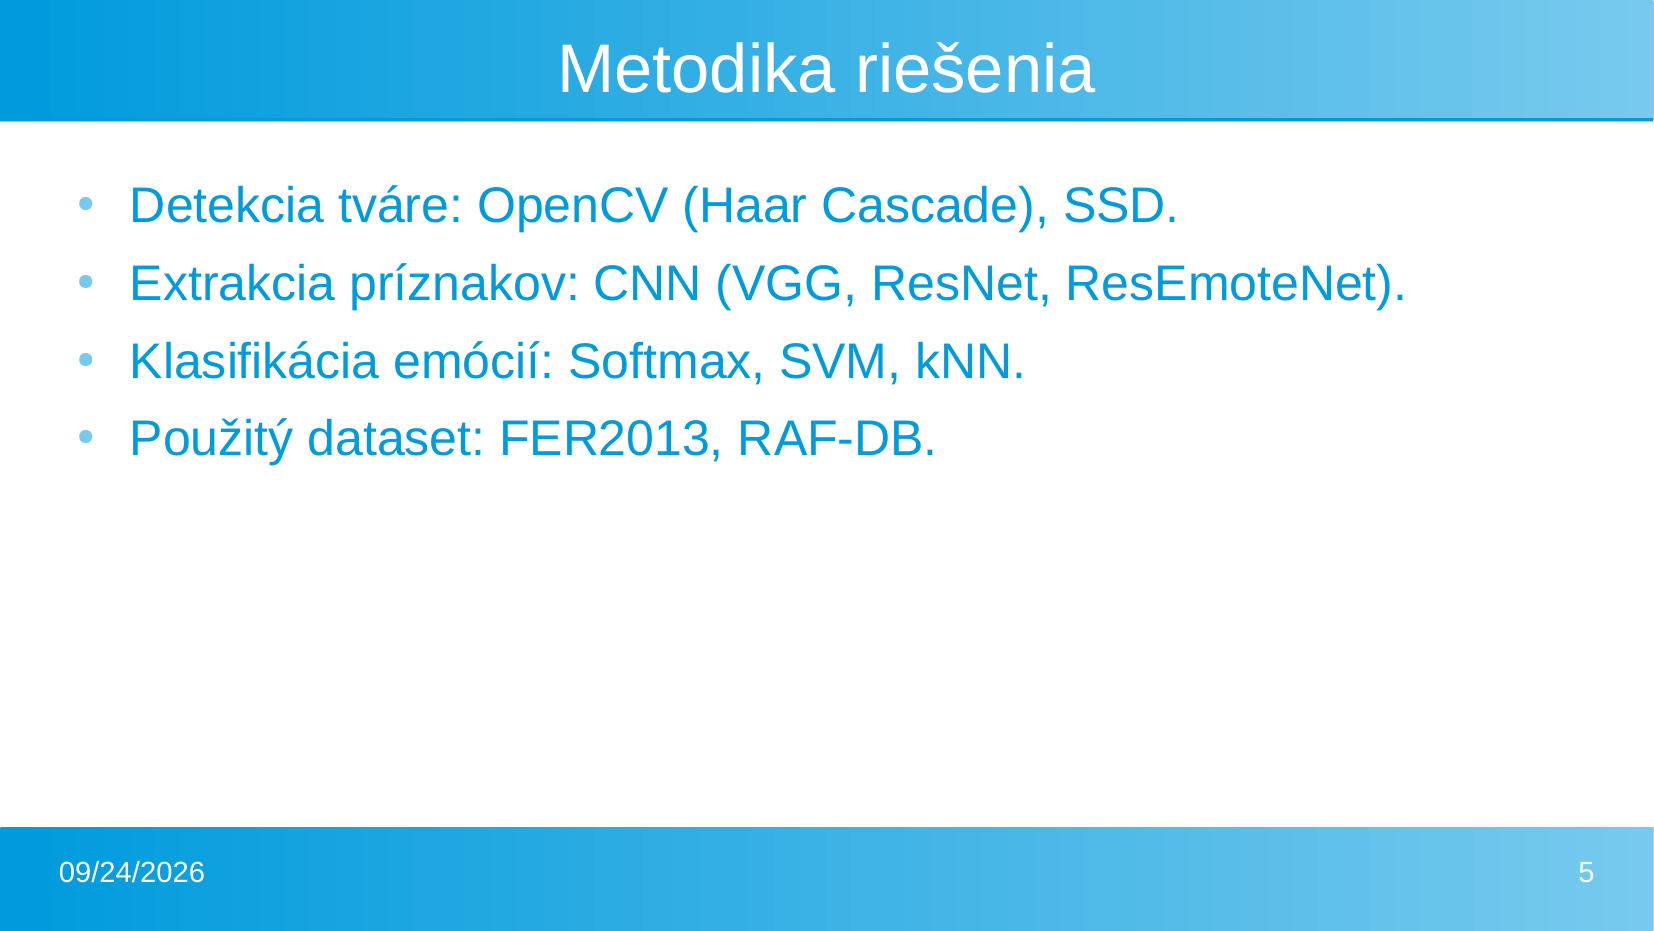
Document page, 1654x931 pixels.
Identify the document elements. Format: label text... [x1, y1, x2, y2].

title Metodika riešenia [59, 29, 1595, 108]
list Detekcia tváre: OpenCV (Haar Cascade), SSD. Extrakcia príznakov: CNN (VGG, ResNet, ResEmoteNet). Klasifikácia emócií: Softmax, SVM, kNN. Použitý dataset: FER2013, RAF-DB. [59, 177, 1595, 768]
